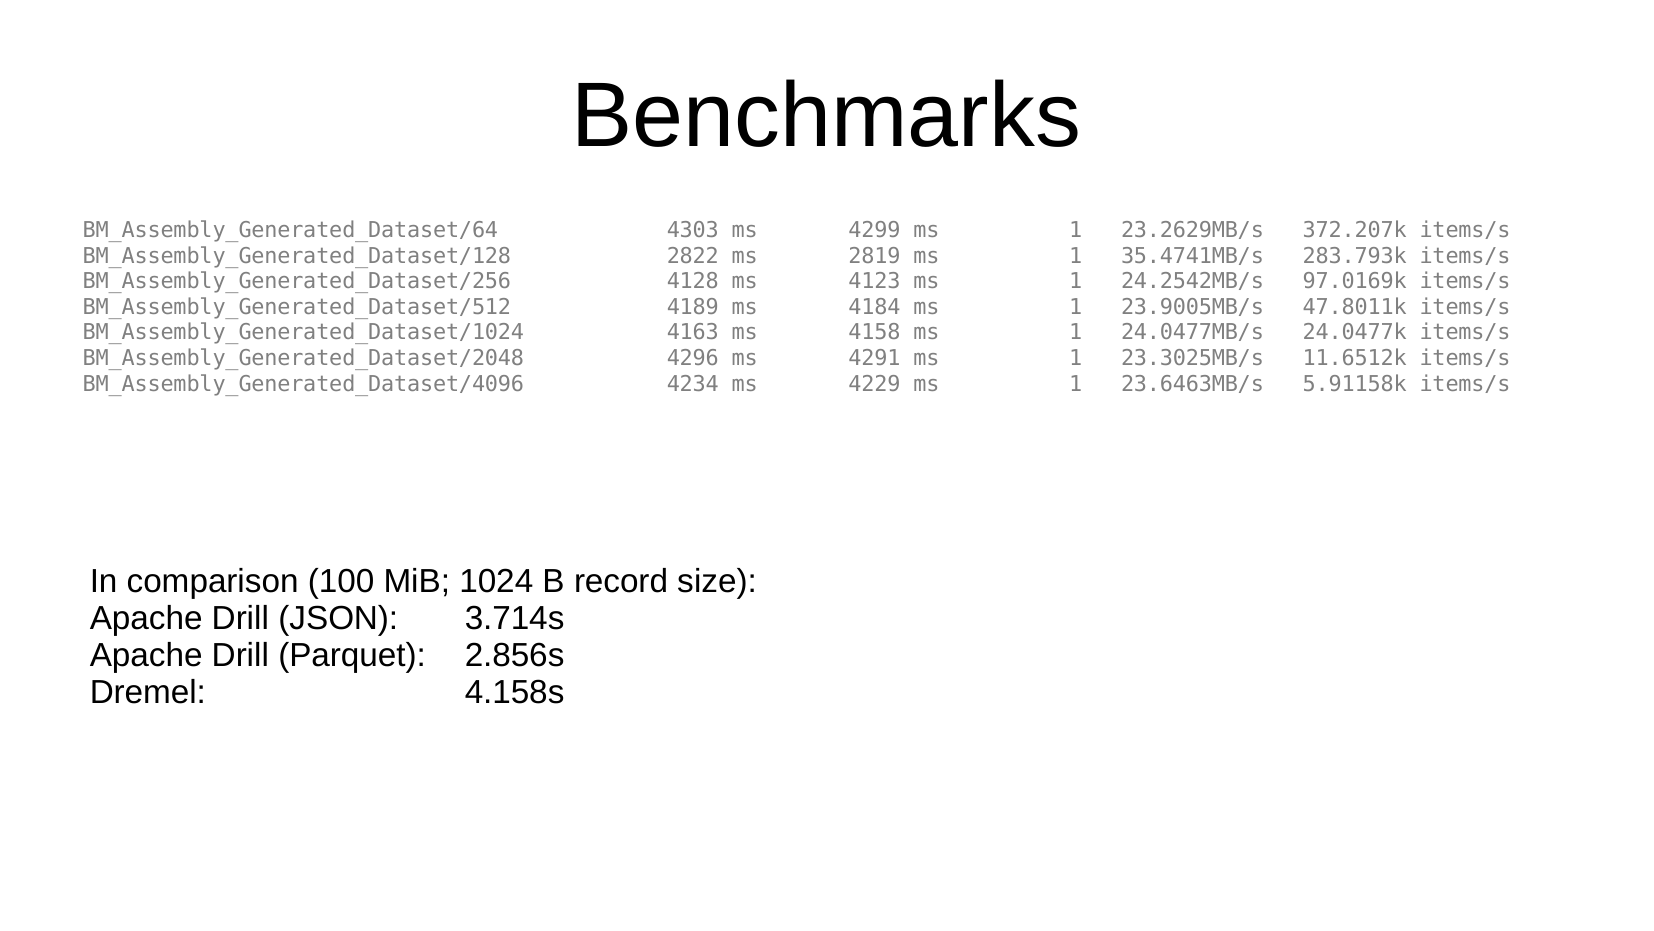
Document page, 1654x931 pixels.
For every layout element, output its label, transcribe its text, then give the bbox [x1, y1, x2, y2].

list BM_Assembly_Generated_Dataset/64 4303 ms 4299 ms 1 23.2629MB/s 372.207k items/s BM_Assembly_Generated_Dataset/128 2822 ms 2819 ms 1 35.4741MB/s 283.793k items/s BM_Assembly_Generated_Dataset/256 4128 ms 4123 ms 1 24.2542MB/s 97.0169k items/s BM_Assembly_Generated_Dataset/512 4189 ms 4184 ms 1 23.9005MB/s 47.8011k items/s BM_Assembly_Generated_Dataset/1024 4163 ms 4158 ms 1 24.0477MB/s 24.0477k items/s BM_Assembly_Generated_Dataset/2048 4296 ms 4291 ms 1 23.3025MB/s 11.6512k items/s BM_Assembly_Generated_Dataset/4096 4234 ms 4229 ms 1 23.6463MB/s 5.91158k items/s [82, 217, 1571, 758]
title Benchmarks [82, 37, 1571, 193]
text_box In comparison (100 MiB; 1024 B record size): Apache Drill (JSON): 3.714s Apache Drill (Parquet): 2.856s Dremel: 4.158s [75, 555, 811, 718]
